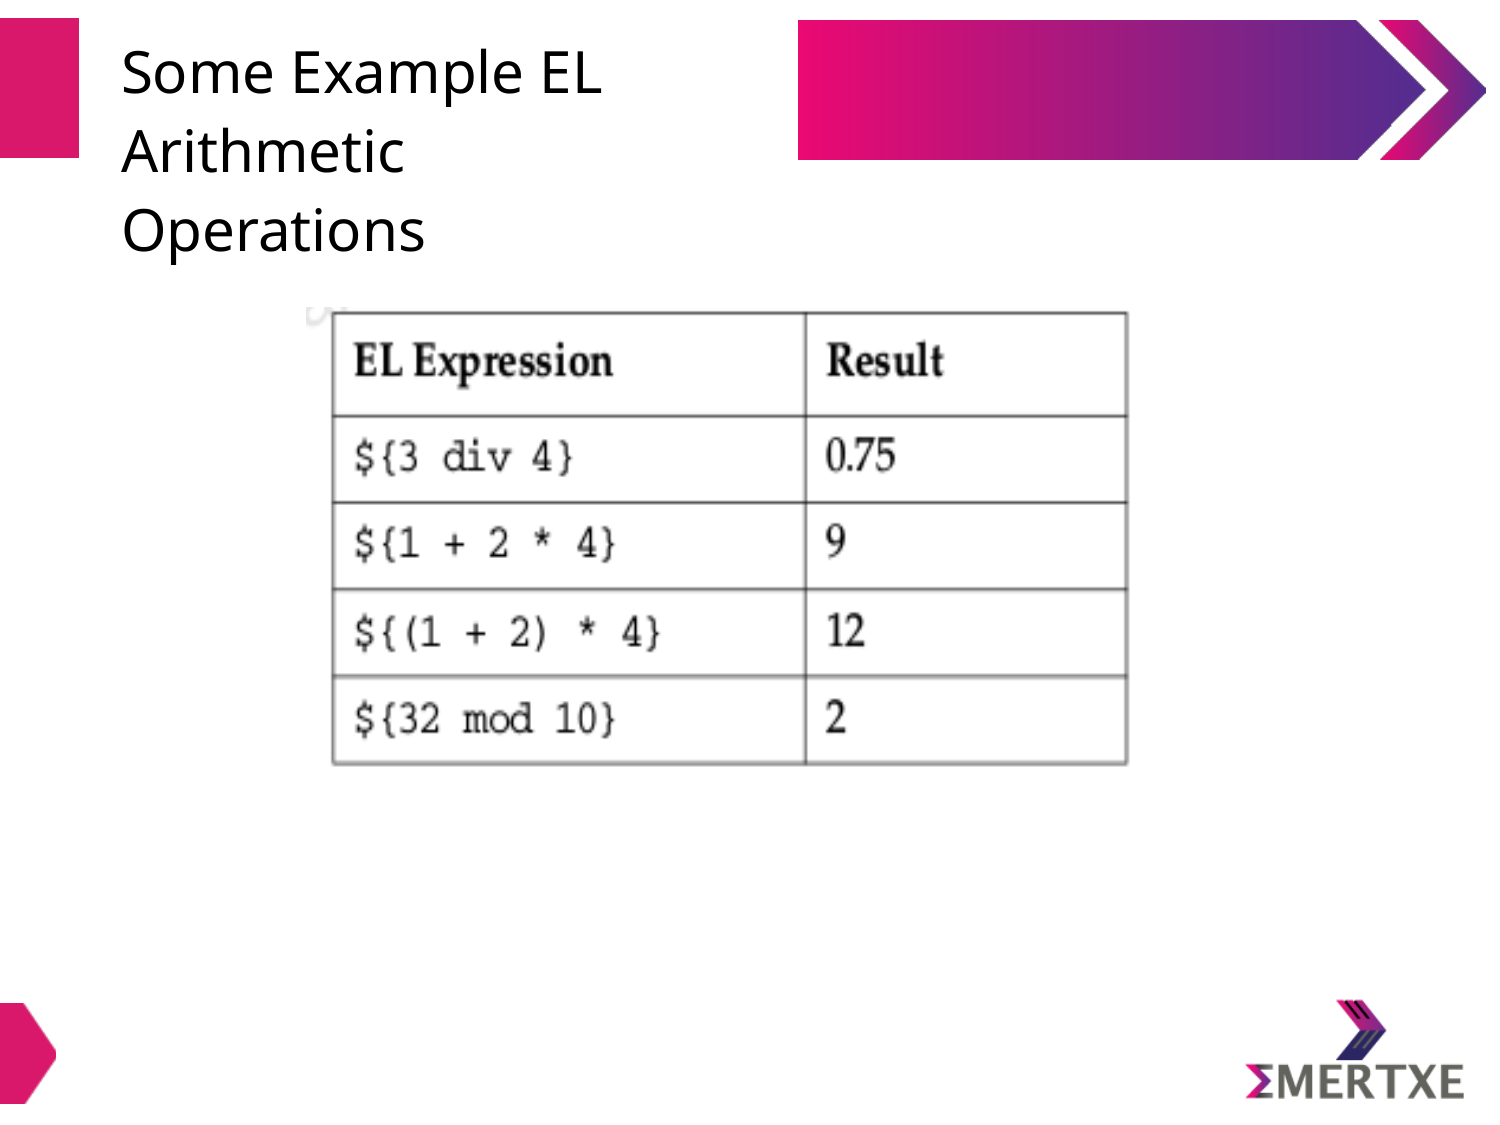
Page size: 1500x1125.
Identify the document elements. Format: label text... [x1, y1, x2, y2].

picture [798, 20, 1486, 160]
text_box Some Example EL Arithmetic Operations [106, 23, 721, 243]
picture [306, 307, 1170, 792]
picture [1245, 996, 1465, 1099]
